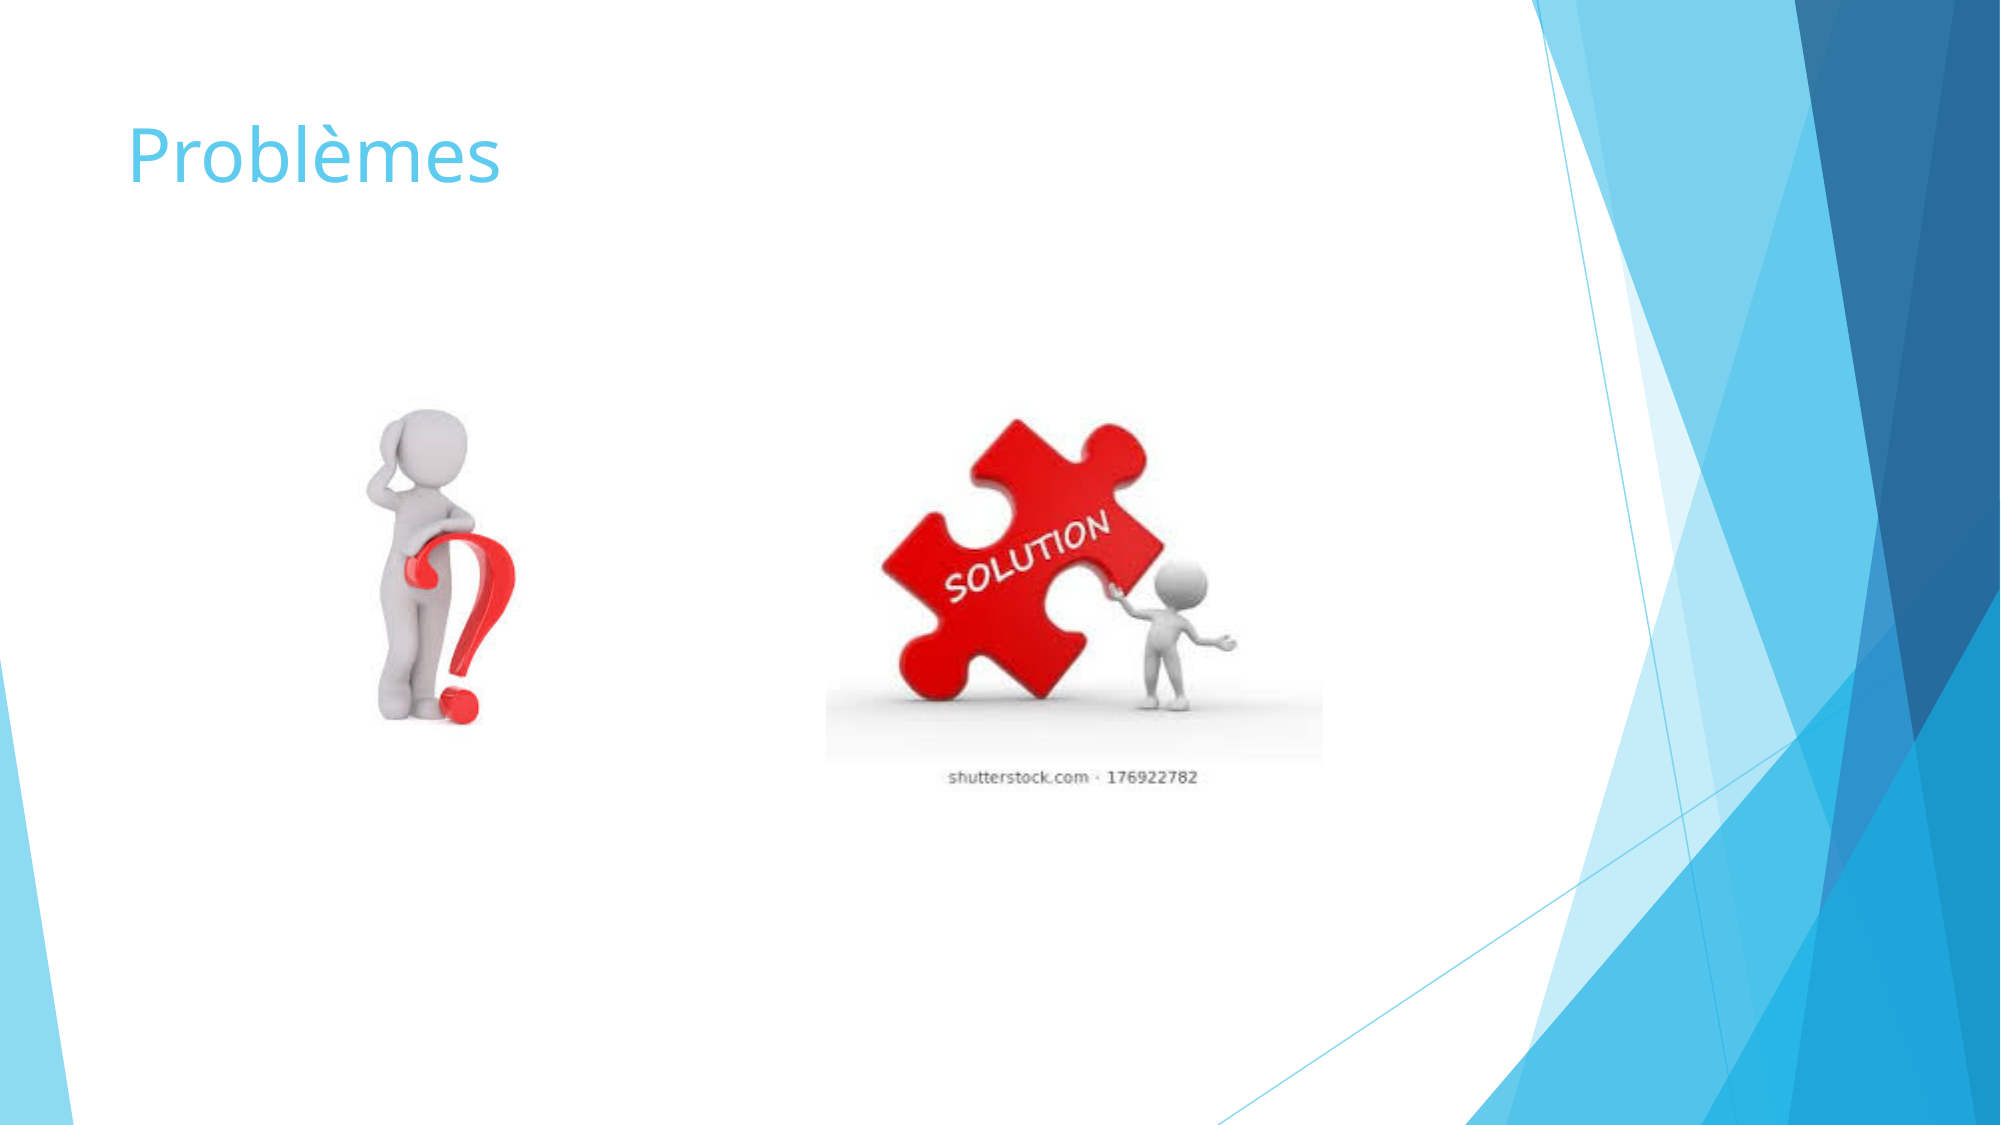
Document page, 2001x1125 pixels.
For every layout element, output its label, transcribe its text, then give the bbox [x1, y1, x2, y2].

picture [826, 386, 1323, 792]
picture [258, 386, 610, 739]
title Problèmes [111, 99, 1522, 317]
